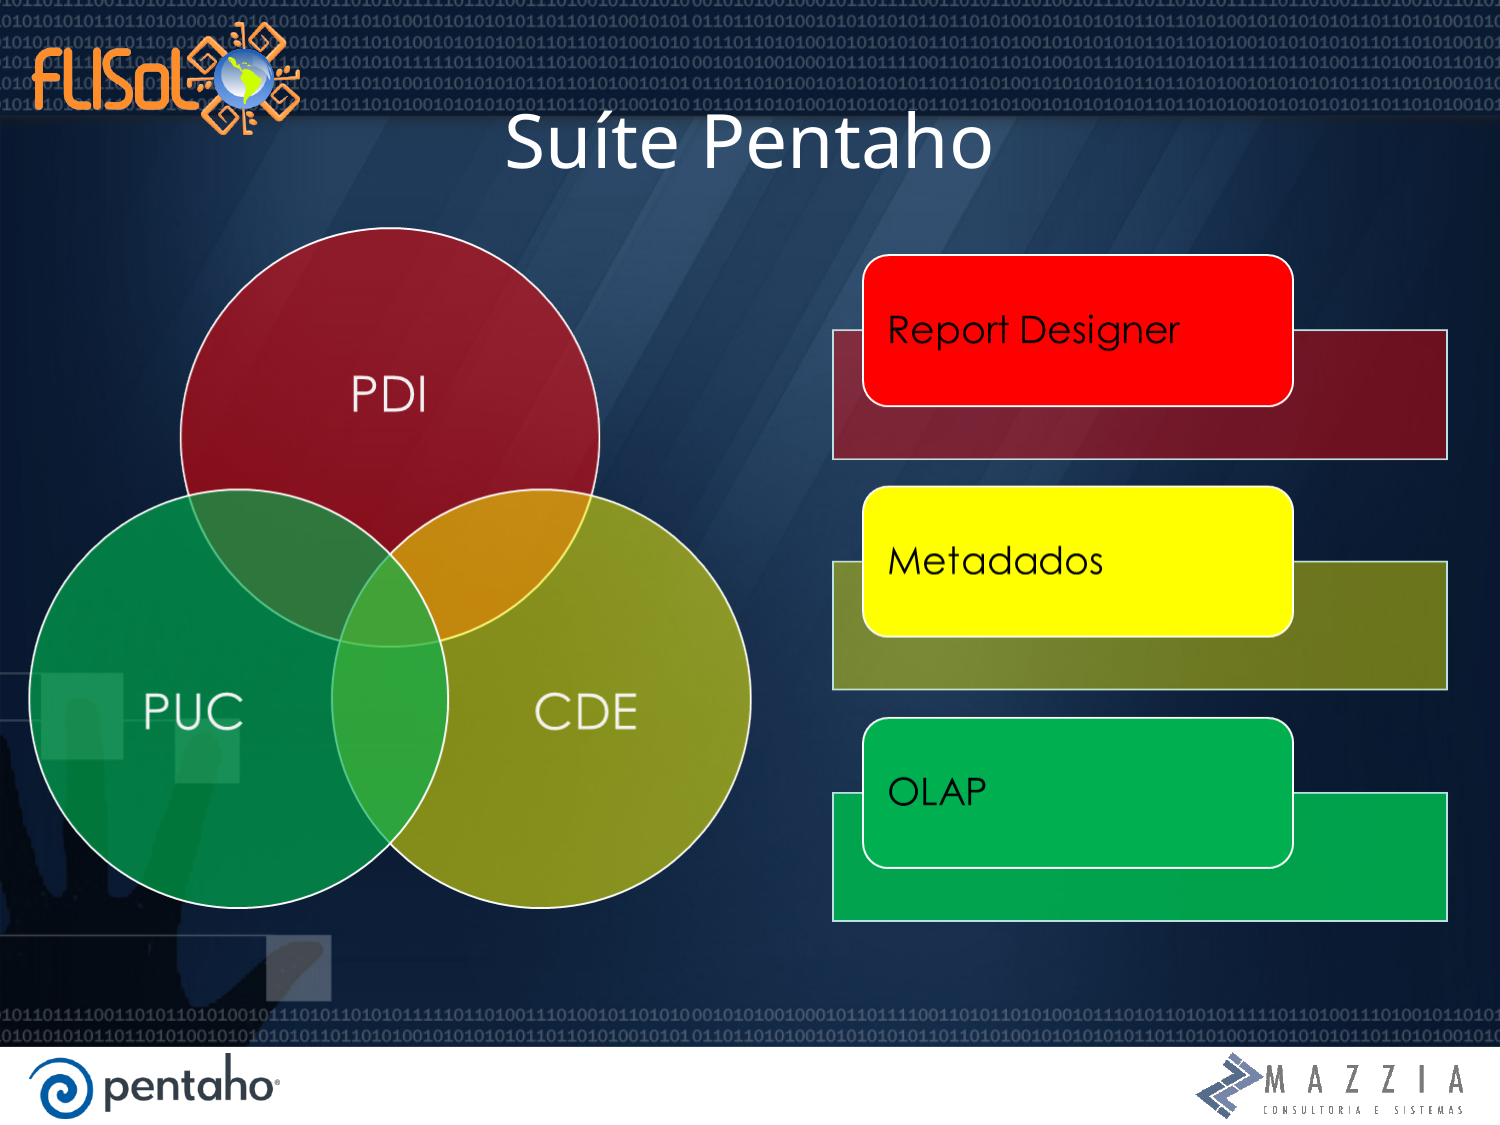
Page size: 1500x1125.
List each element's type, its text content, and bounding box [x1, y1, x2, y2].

picture [29, 1053, 280, 1119]
picture [1195, 1052, 1463, 1119]
picture [0, 0, 1500, 1046]
title Suíte Pentaho [75, 45, 1426, 233]
